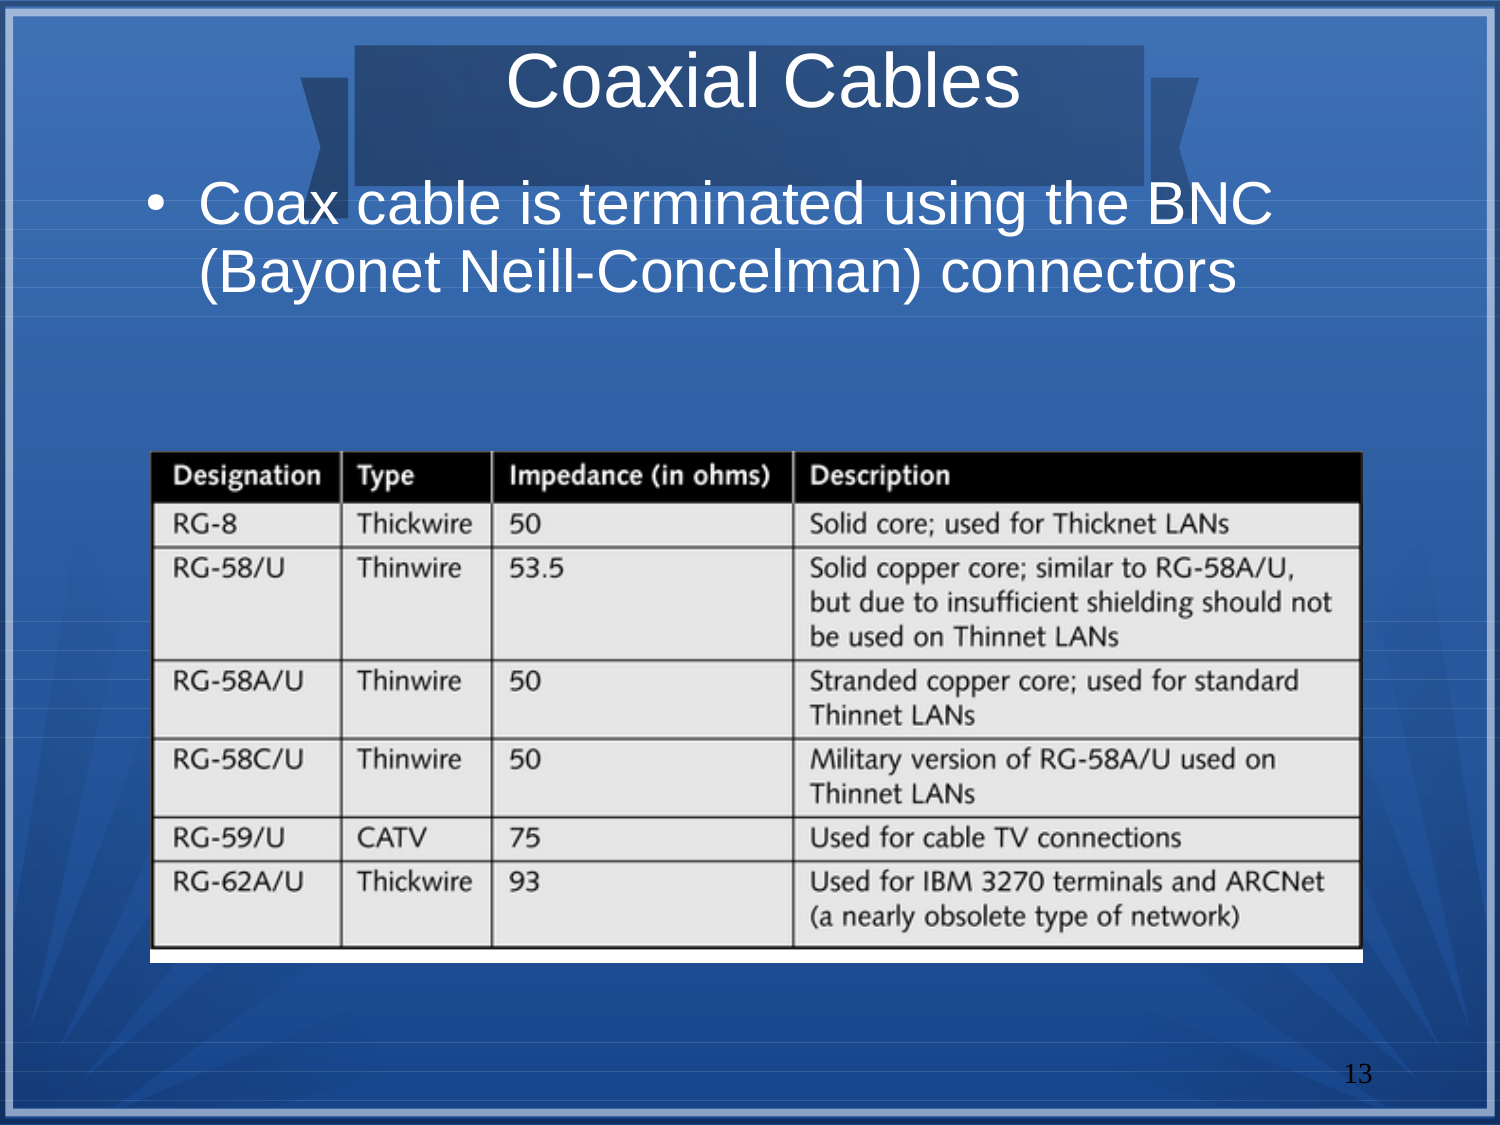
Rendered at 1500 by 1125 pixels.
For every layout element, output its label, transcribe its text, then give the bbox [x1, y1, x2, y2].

text_box 47 [1074, 1050, 1388, 1125]
title Coaxial Cables [112, 0, 1388, 162]
picture [150, 451, 1363, 963]
list Coax cable is terminated using the BNC (Bayonet Neill-Concelman) connectors [112, 162, 1388, 1025]
